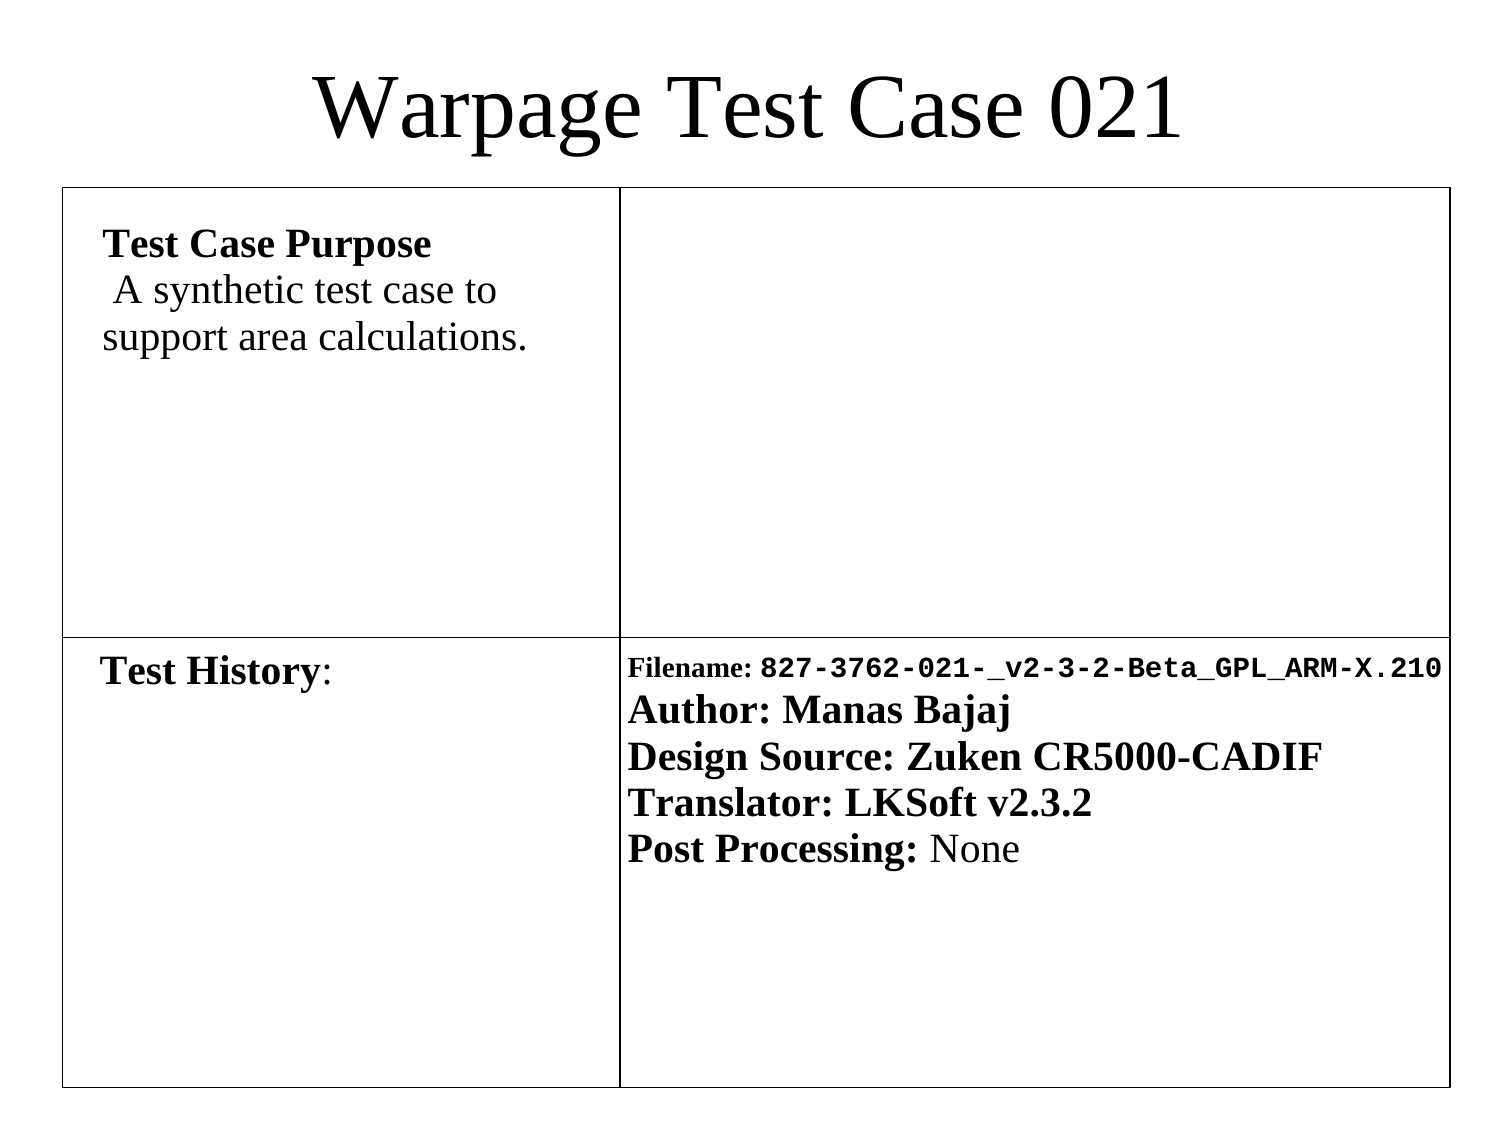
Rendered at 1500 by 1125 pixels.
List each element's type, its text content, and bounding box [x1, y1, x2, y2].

text_box Test Case Purpose A synthetic test case to support area calculations. [87, 212, 601, 367]
text_box Filename: 827-3762-021-_v2-3-2-Beta_GPL_ARM-X.210 Author: Manas Bajaj Design Source: Zuken CR5000-CADIF Translator: LKSoft v2.3.2 Post Processing: None [612, 644, 1458, 990]
text_box Test History: [84, 639, 348, 702]
title Warpage Test Case 021 [112, 12, 1388, 201]
